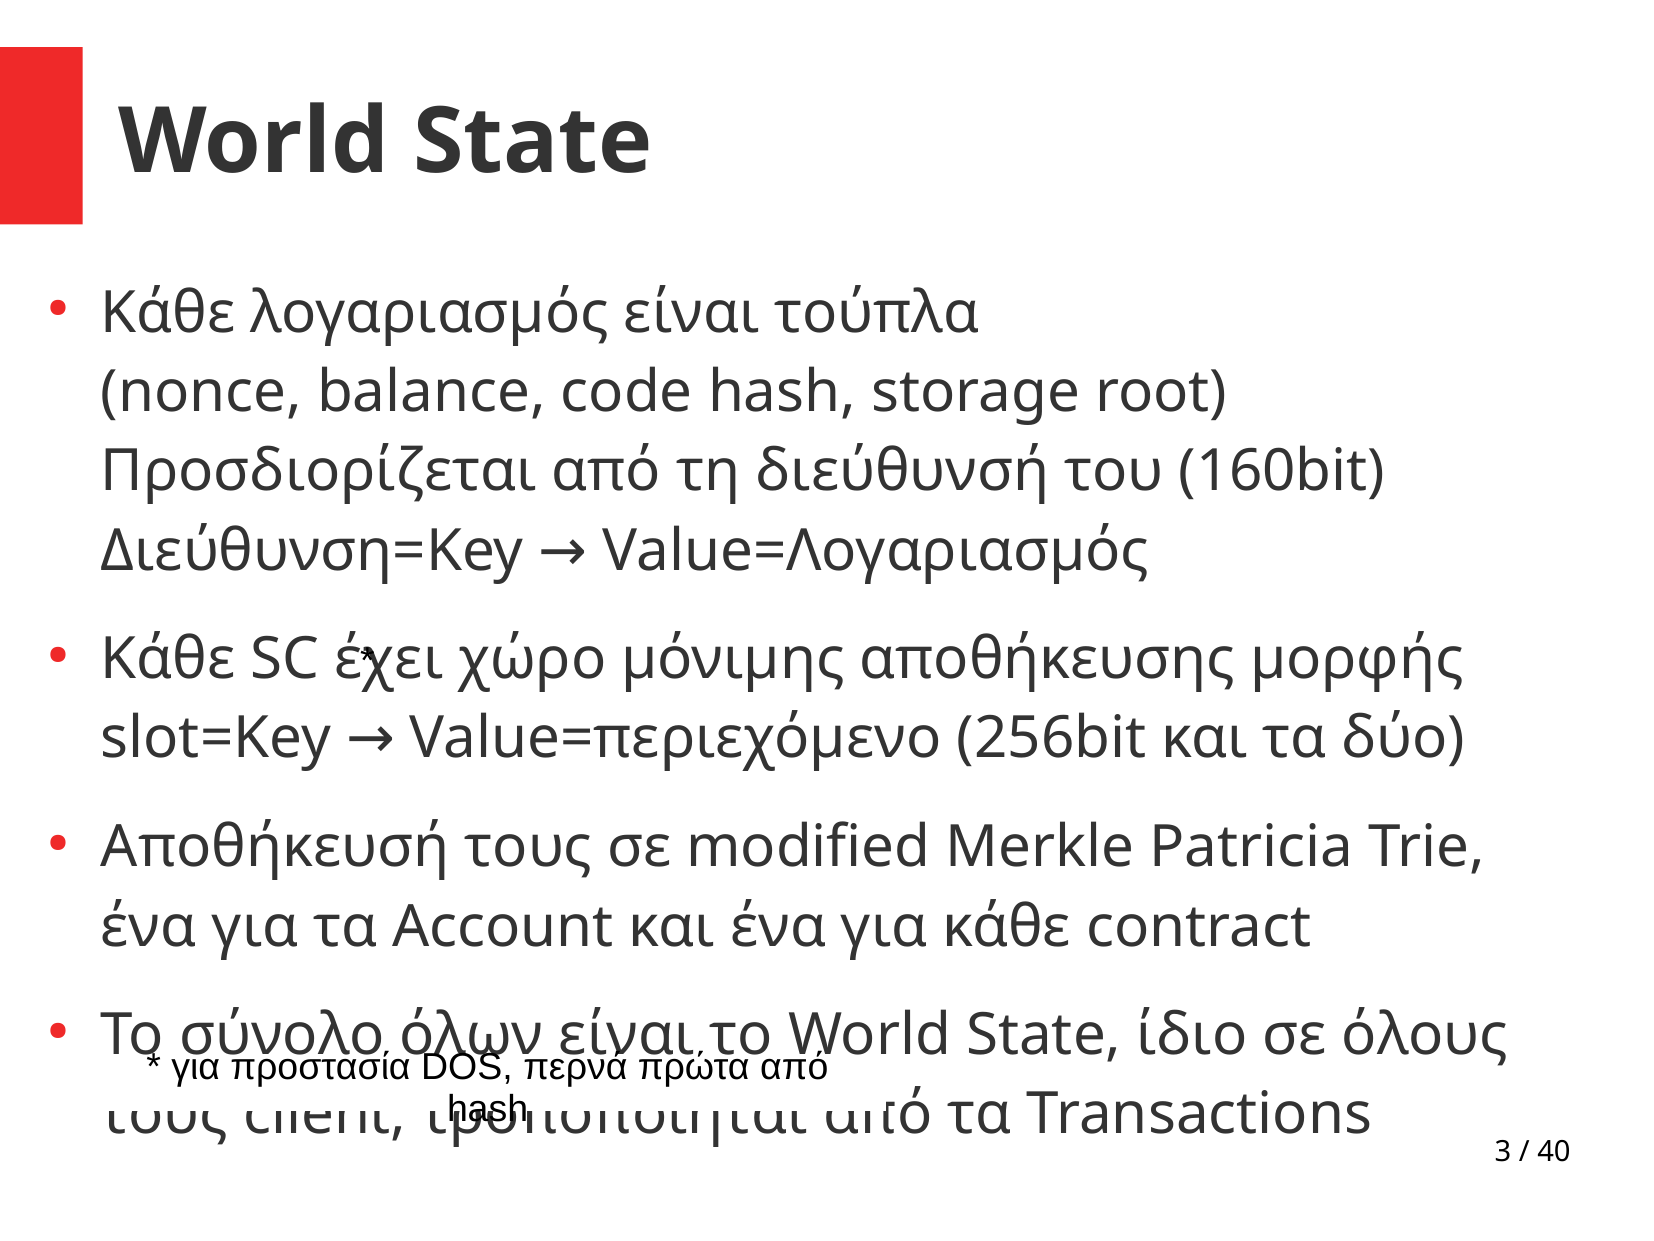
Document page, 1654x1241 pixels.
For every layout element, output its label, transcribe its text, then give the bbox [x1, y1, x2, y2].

list Κάθε λογαριασμός είναι τούπλα (nonce, balance, code hash, storage root) Προσδιορίζεται από τη διεύθυνσή του (160bit) Διεύθυνση=Key → Value=Λογαριασμός Κάθε SC έχει χώρο μόνιμης αποθήκευσης μορφής slot=Key → Value=περιεχόμενο (256bit και τα δύο) Αποθήκευσή τους σε modified Merkle Patricia Trie, ένα για τα Account και ένα για κάθε contract Το σύνολο όλων είναι το World State, ίδιο σε όλους τους client, τροποποιήται από τα Transactions [30, 270, 1621, 1066]
text_box * για προστασία DOS, περνά πρώτα από hash [90, 1065, 886, 1111]
text_box * [60, 600, 676, 721]
title World State [118, 33, 1571, 241]
